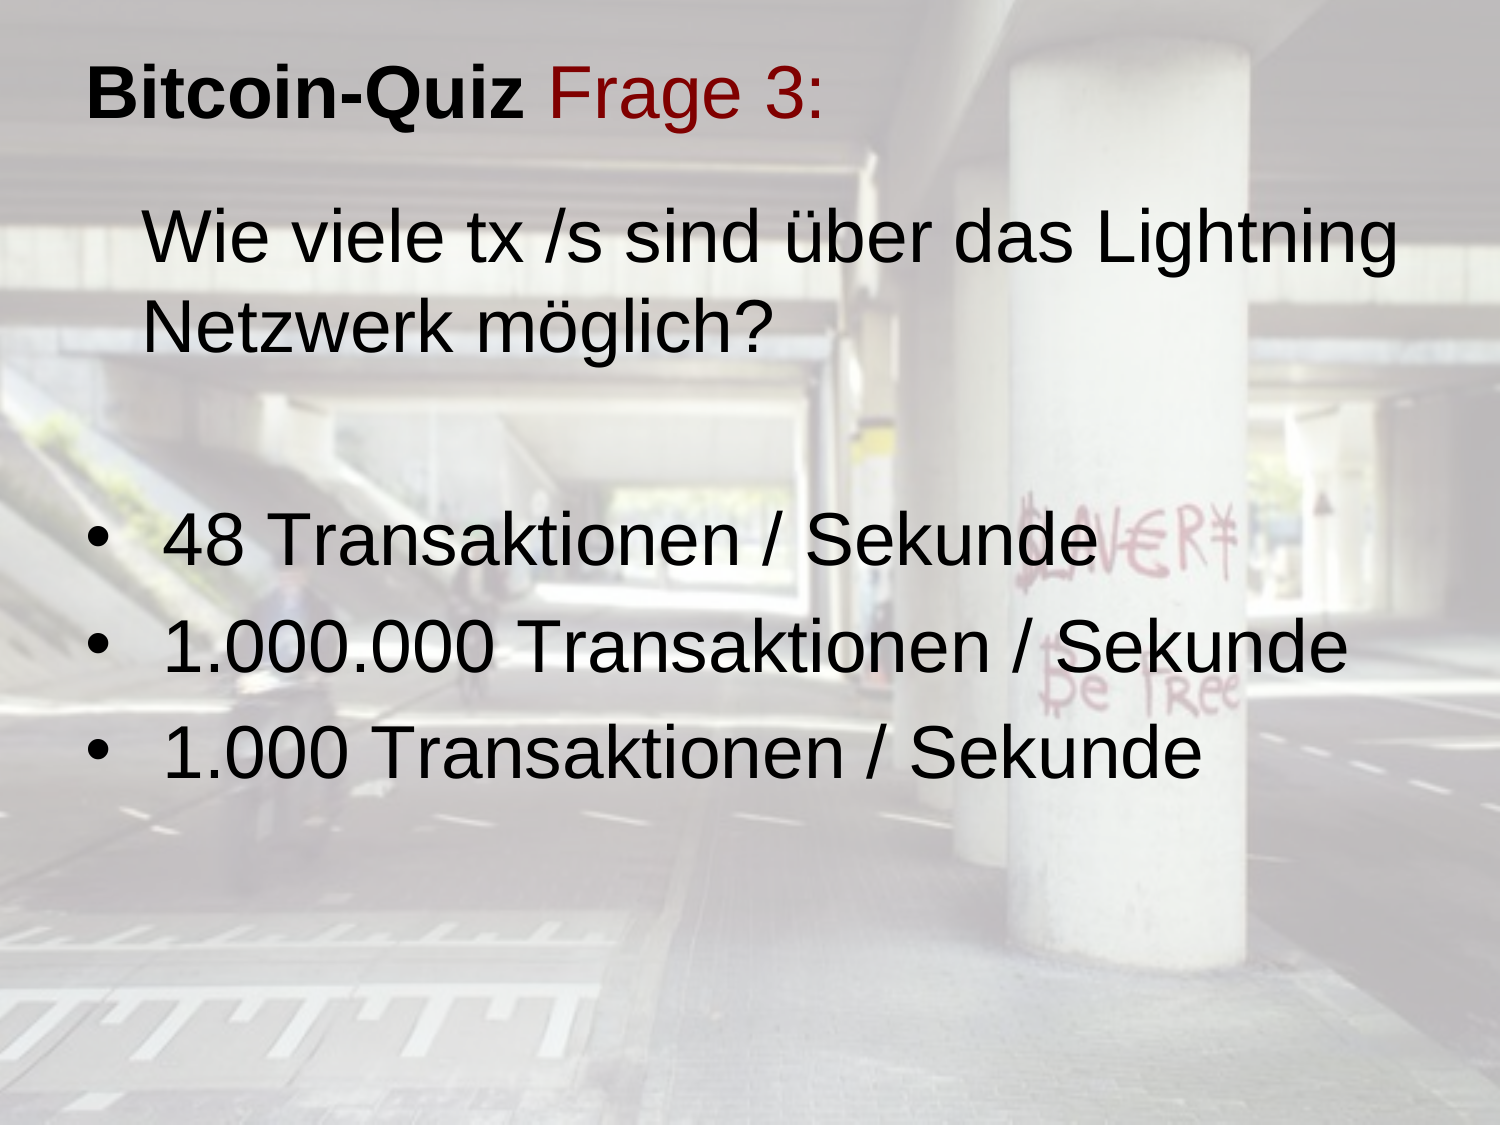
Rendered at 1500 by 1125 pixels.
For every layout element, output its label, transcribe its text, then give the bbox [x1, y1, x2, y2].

title Bitcoin-Quiz Frage 3: [70, 36, 1421, 142]
list Wie viele tx /s sind über das Lightning Netzwerk möglich? 48 Transaktionen / Sekunde 1.000.000 Transaktionen / Sekunde 1.000 Transaktionen / Sekunde [70, 179, 1421, 993]
